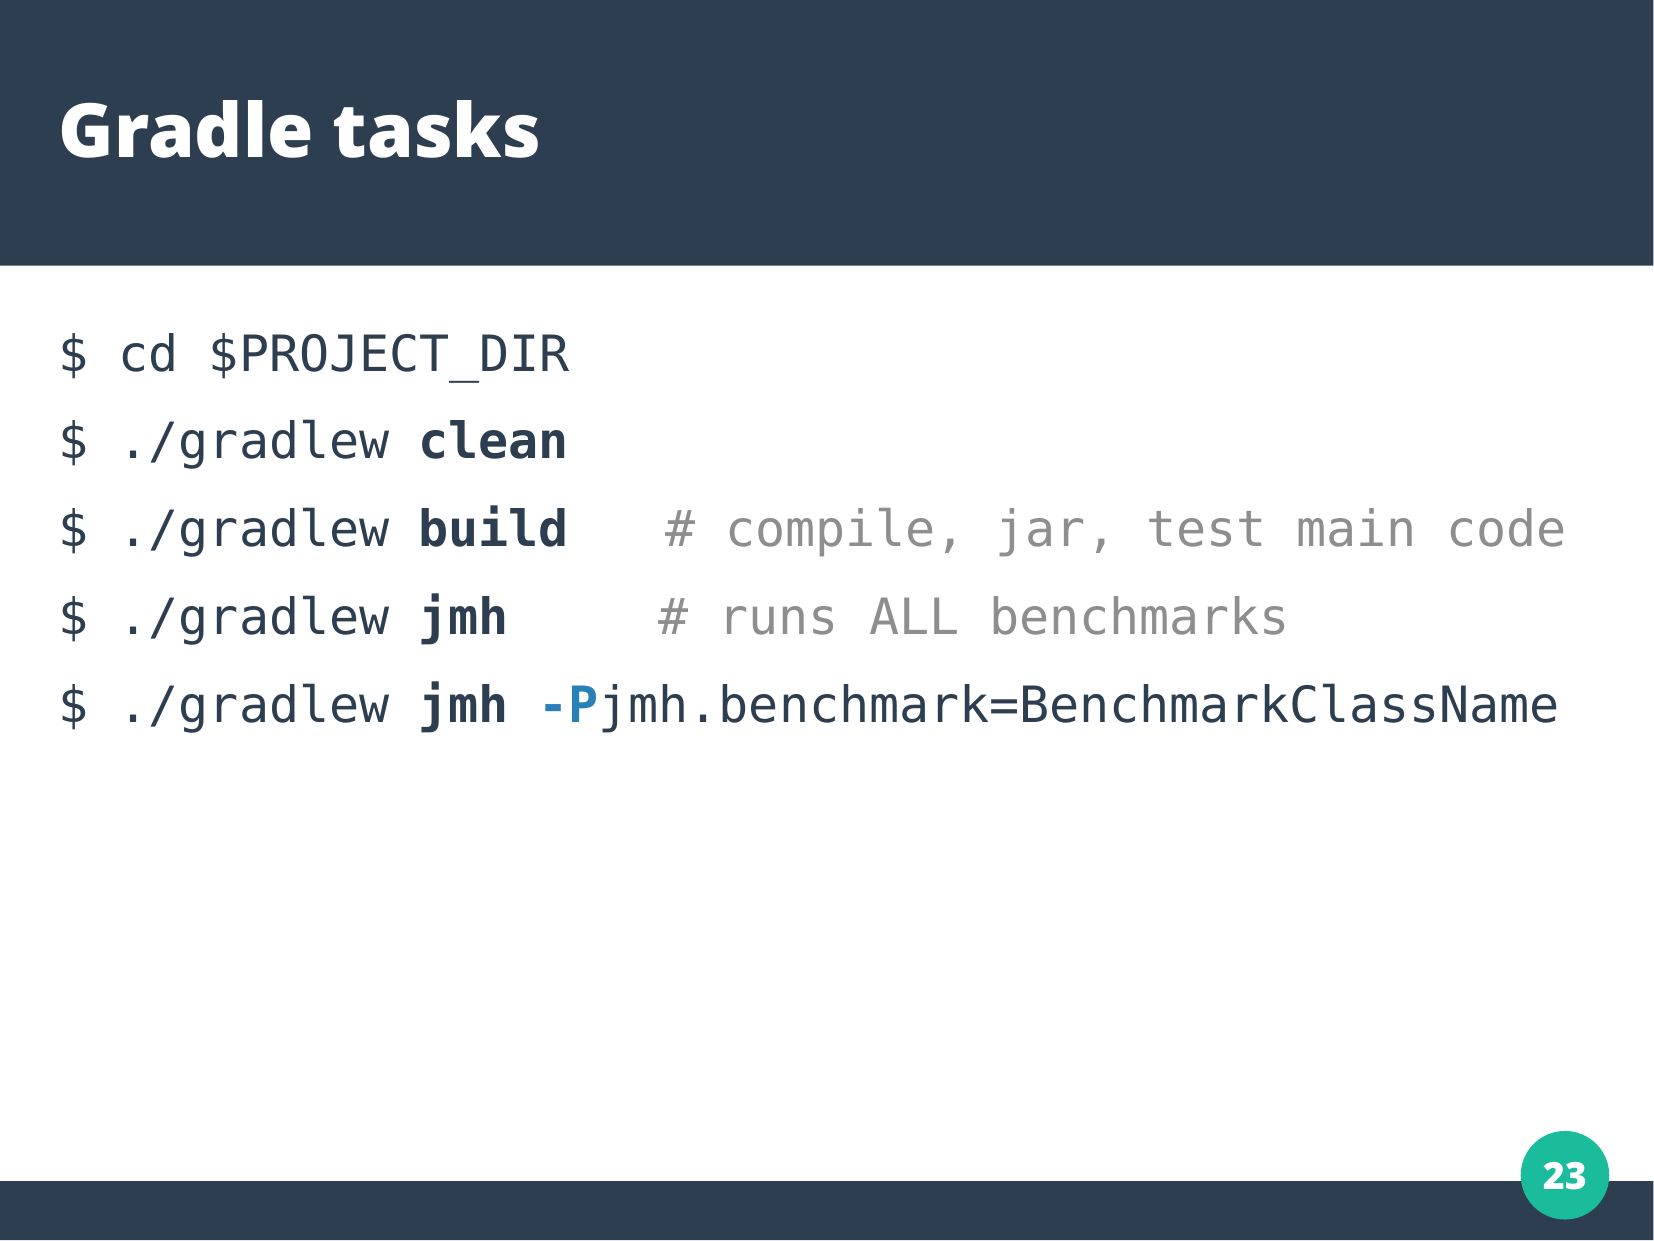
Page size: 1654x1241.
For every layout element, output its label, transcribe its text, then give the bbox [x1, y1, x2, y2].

title Gradle tasks [59, 56, 1595, 200]
list $ cd $PROJECT_DIR $ ./gradlew clean $ ./gradlew build # compile, jar, test main code $ ./gradlew jmh # runs ALL benchmarks $ ./gradlew jmh -Pjmh.benchmark=BenchmarkClassName [59, 324, 1595, 1152]
